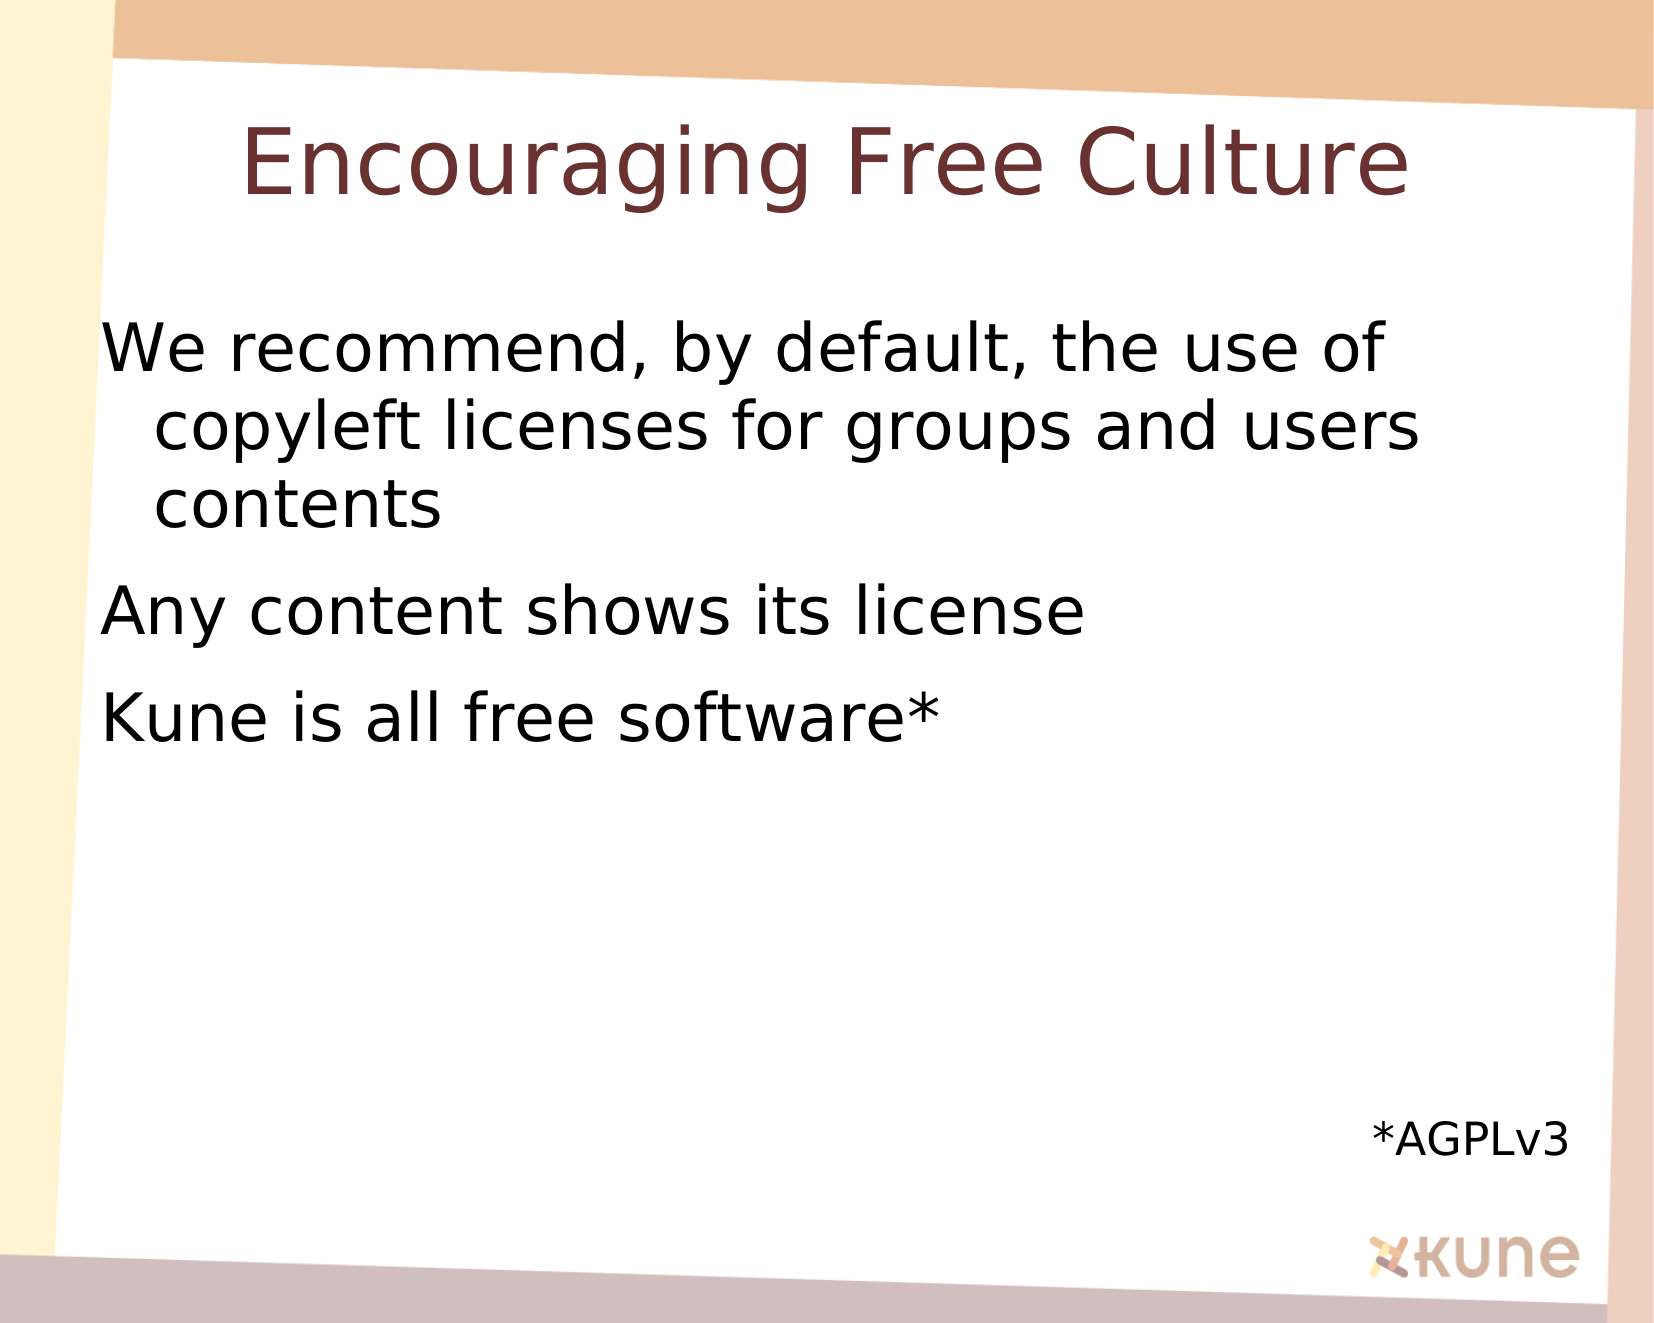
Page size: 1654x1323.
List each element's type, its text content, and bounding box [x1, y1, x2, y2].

title Encouraging Free Culture [82, 52, 1571, 274]
list We recommend, by default, the use of copyleft licenses for groups and users contents Any content shows its license Kune is all free software* *AGPLv3 [82, 309, 1571, 1183]
picture [0, 0, 1654, 1323]
